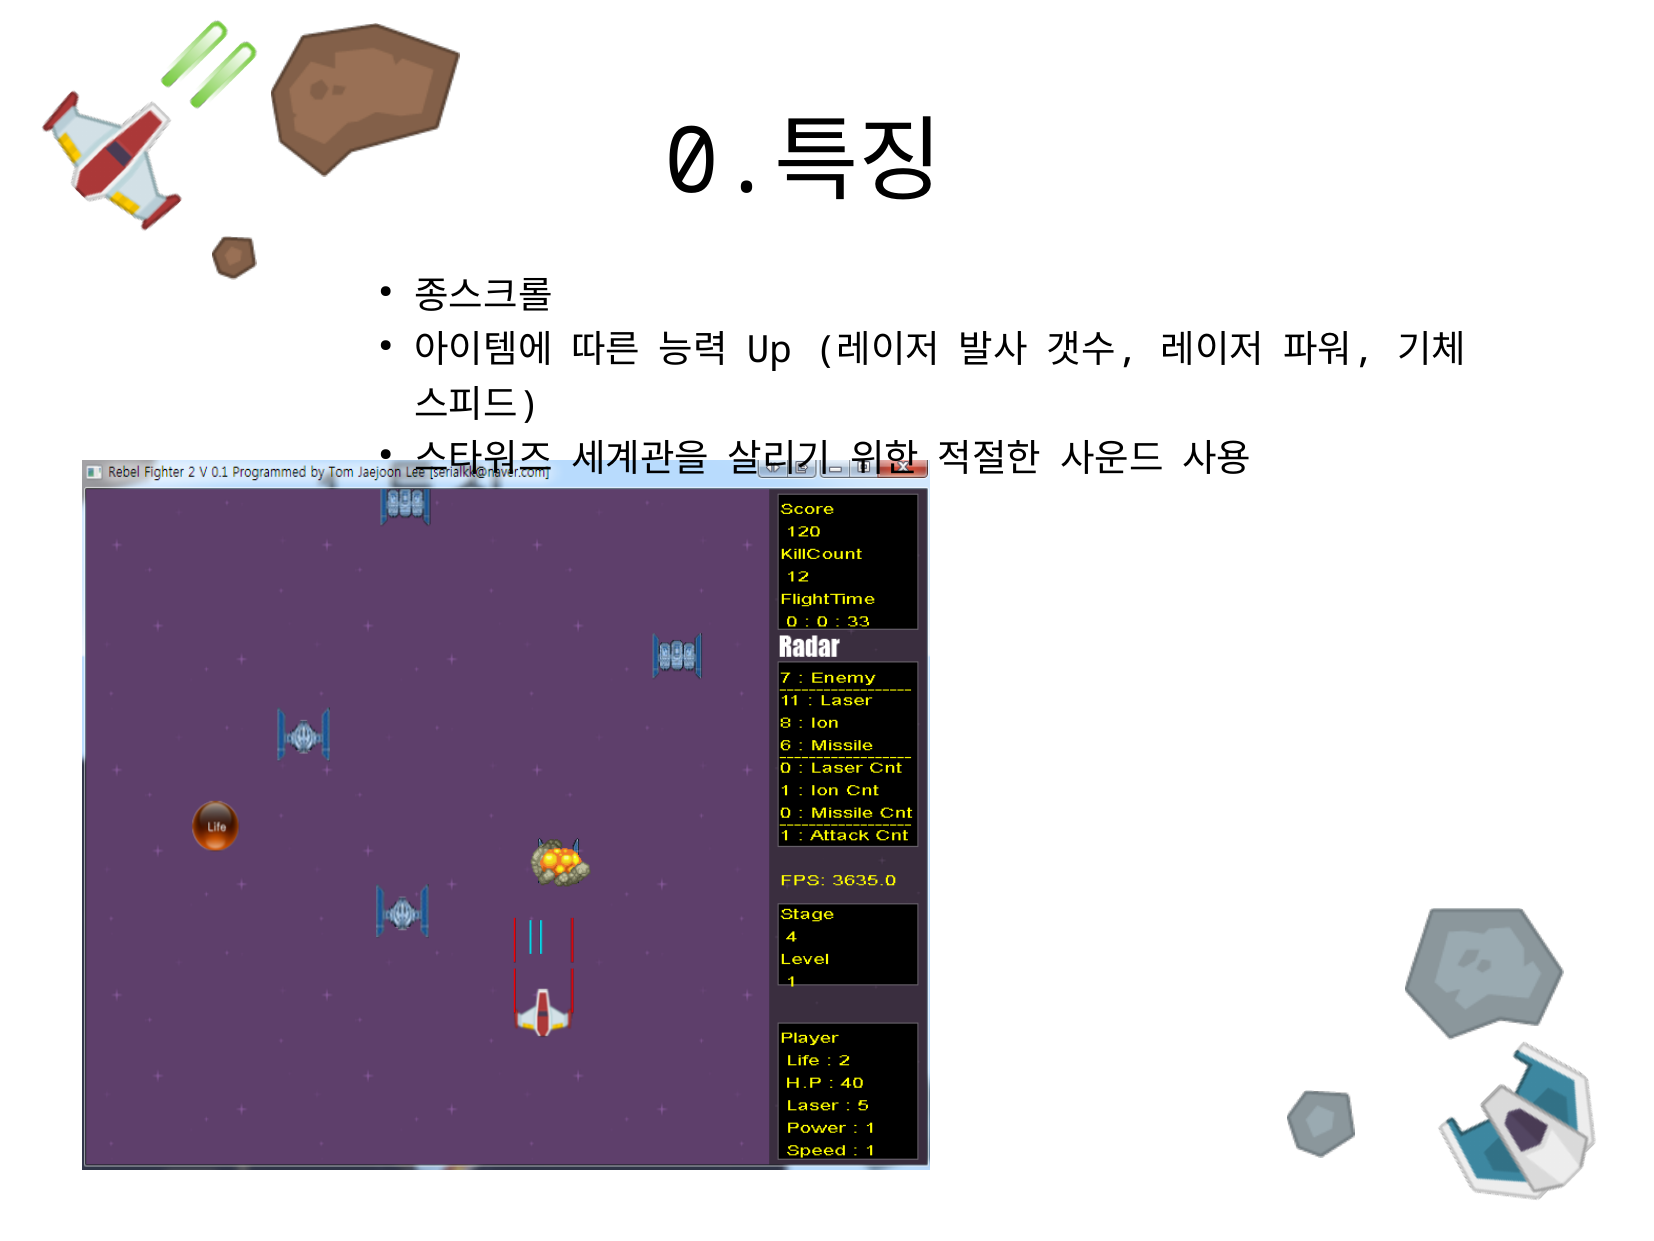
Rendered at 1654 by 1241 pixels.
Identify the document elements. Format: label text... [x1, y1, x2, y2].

picture [1287, 1090, 1355, 1158]
picture [156, 17, 231, 92]
picture [82, 460, 930, 1170]
picture [24, 55, 217, 249]
picture [1405, 908, 1630, 1235]
title 0.특징 [82, 49, 1571, 257]
text_box 종스크롤 아이템에 따른 능력 Up (레이저 발사 갯수, 레이저 파워, 기체 스피드) 스타워즈 세계관을 살리기 위한 적절한 사운드 사용 [364, 257, 1560, 423]
picture [185, 38, 260, 113]
picture [212, 236, 257, 280]
picture [271, 23, 460, 177]
